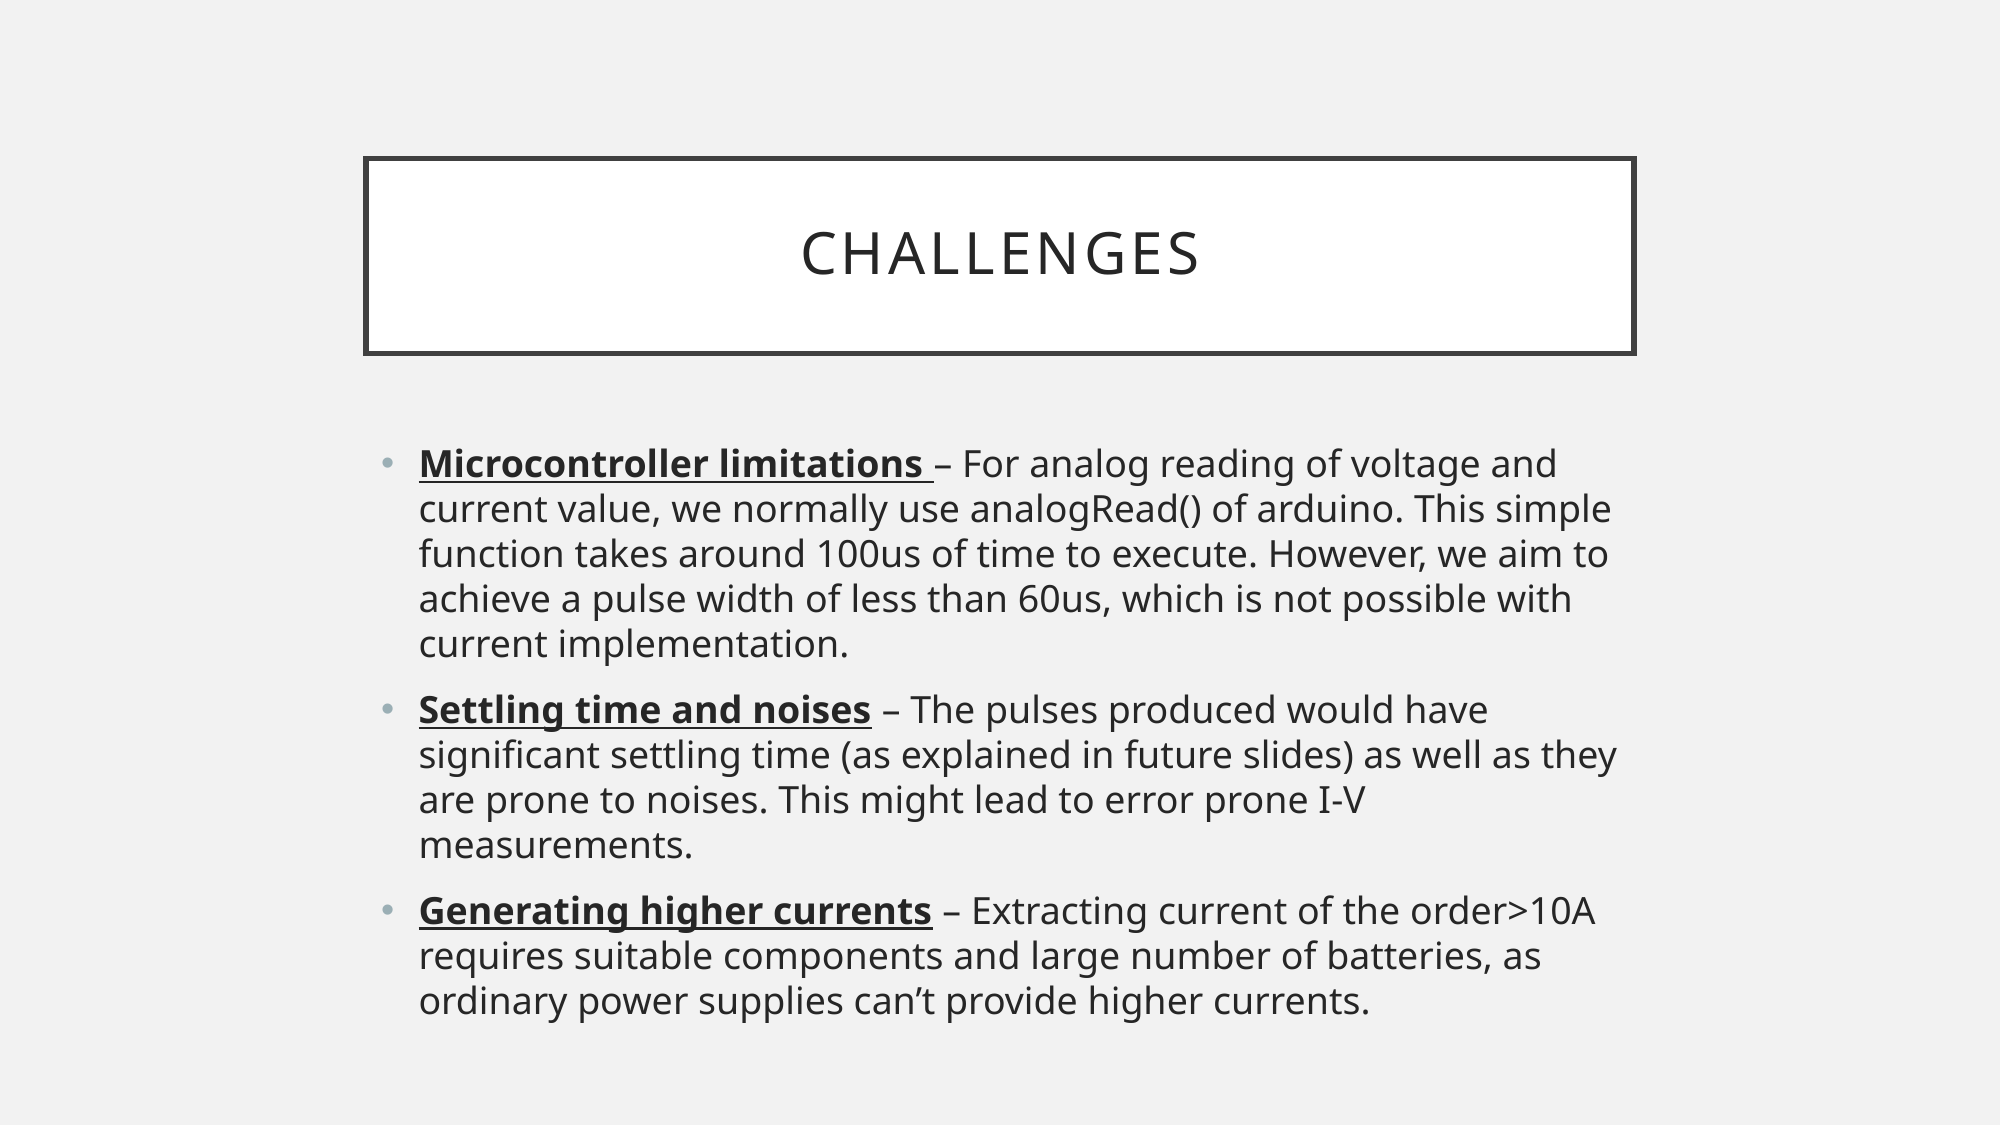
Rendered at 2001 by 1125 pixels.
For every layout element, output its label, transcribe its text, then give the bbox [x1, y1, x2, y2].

list Microcontroller limitations – For analog reading of voltage and current value, we normally use analogRead() of arduino. This simple function takes around 100us of time to execute. However, we aim to achieve a pulse width of less than 60us, which is not possible with current implementation. Settling time and noises – The pulses produced would have significant settling time (as explained in future slides) as well as they are prone to noises. This might lead to error prone I-V measurements. Generating higher currents – Extracting current of the order>10A requires suitable components and large number of batteries, as ordinary power supplies can’t provide higher currents. [366, 432, 1634, 942]
title CHALLENGES [366, 158, 1634, 354]
